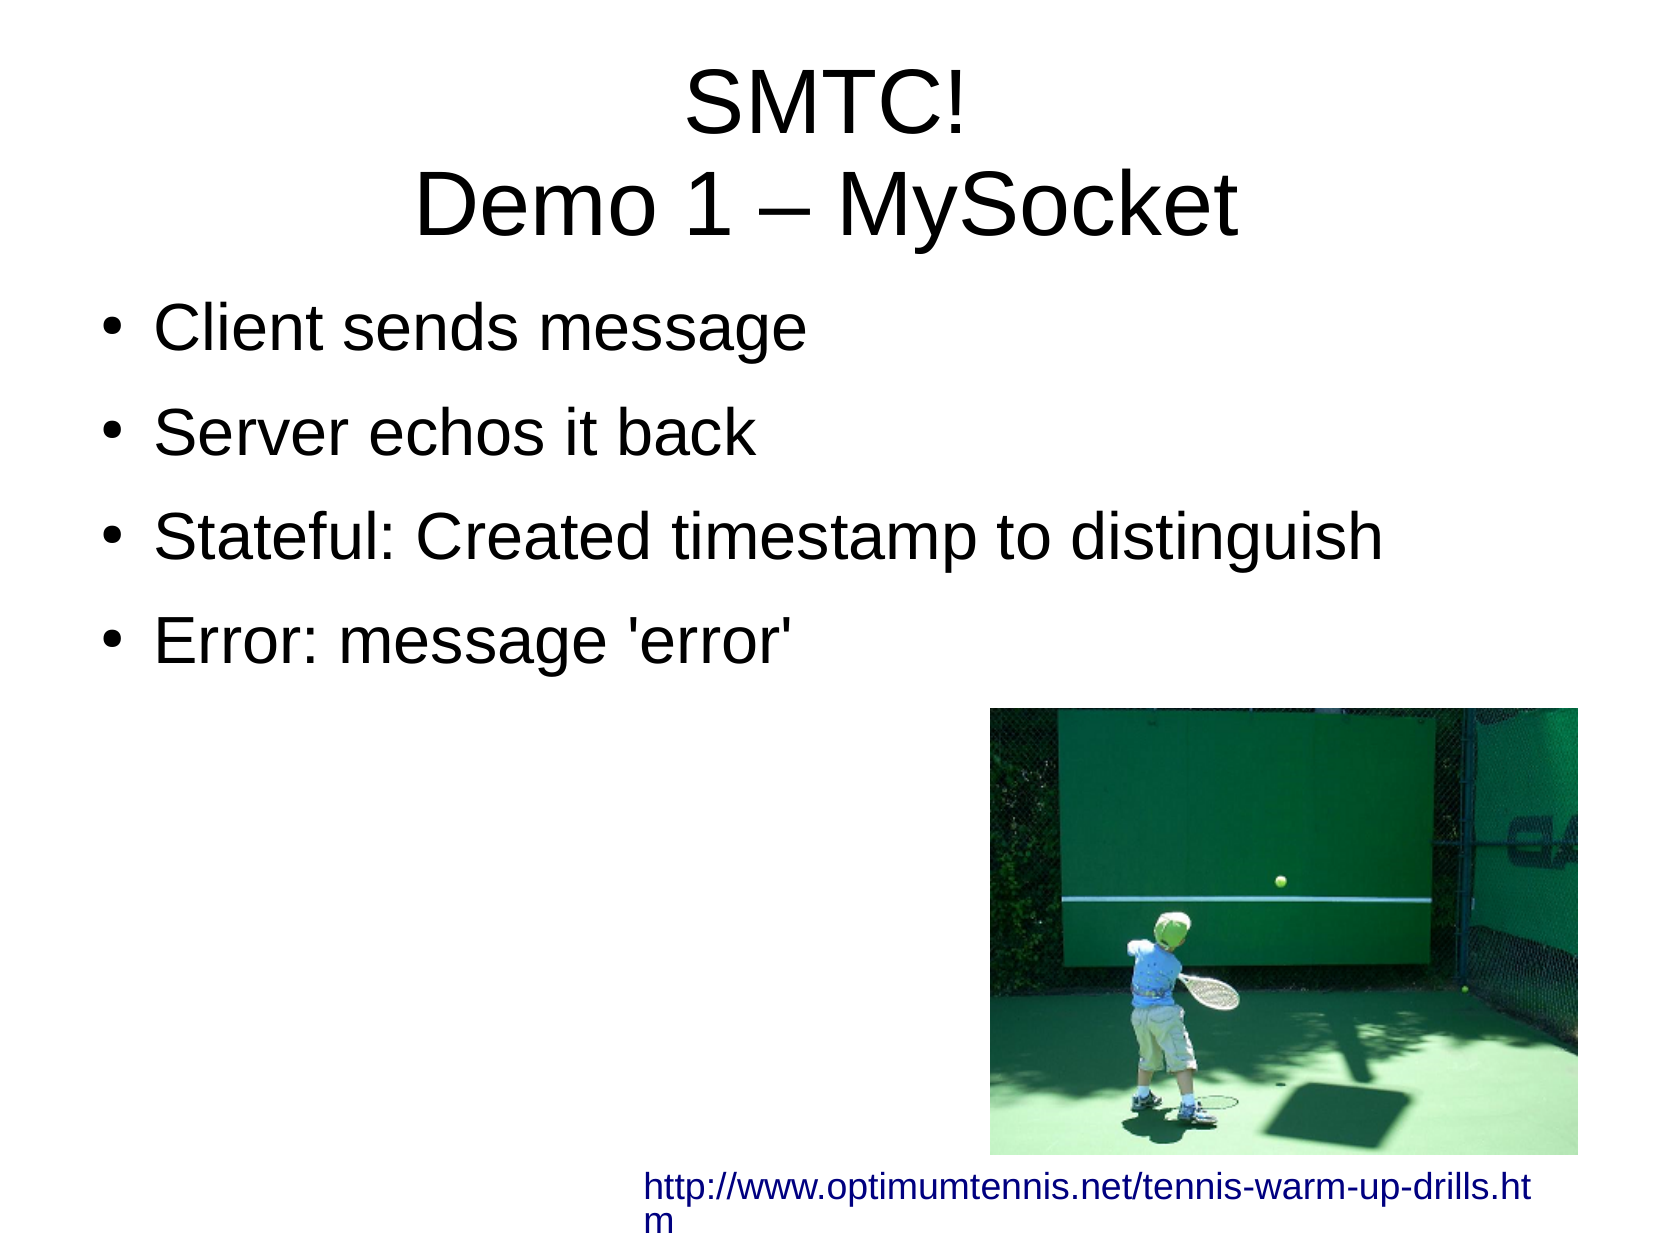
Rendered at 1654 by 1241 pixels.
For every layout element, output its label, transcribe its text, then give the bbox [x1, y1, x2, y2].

text_box http://www.optimumtennis.net/tennis-warm-up-drills.htm [628, 1158, 1576, 1216]
picture [990, 708, 1578, 1156]
title SMTC! Demo 1 – MySocket [82, 49, 1571, 257]
list Client sends message Server echos it back Stateful: Created timestamp to distinguish Error: message 'error' [82, 290, 1571, 1010]
